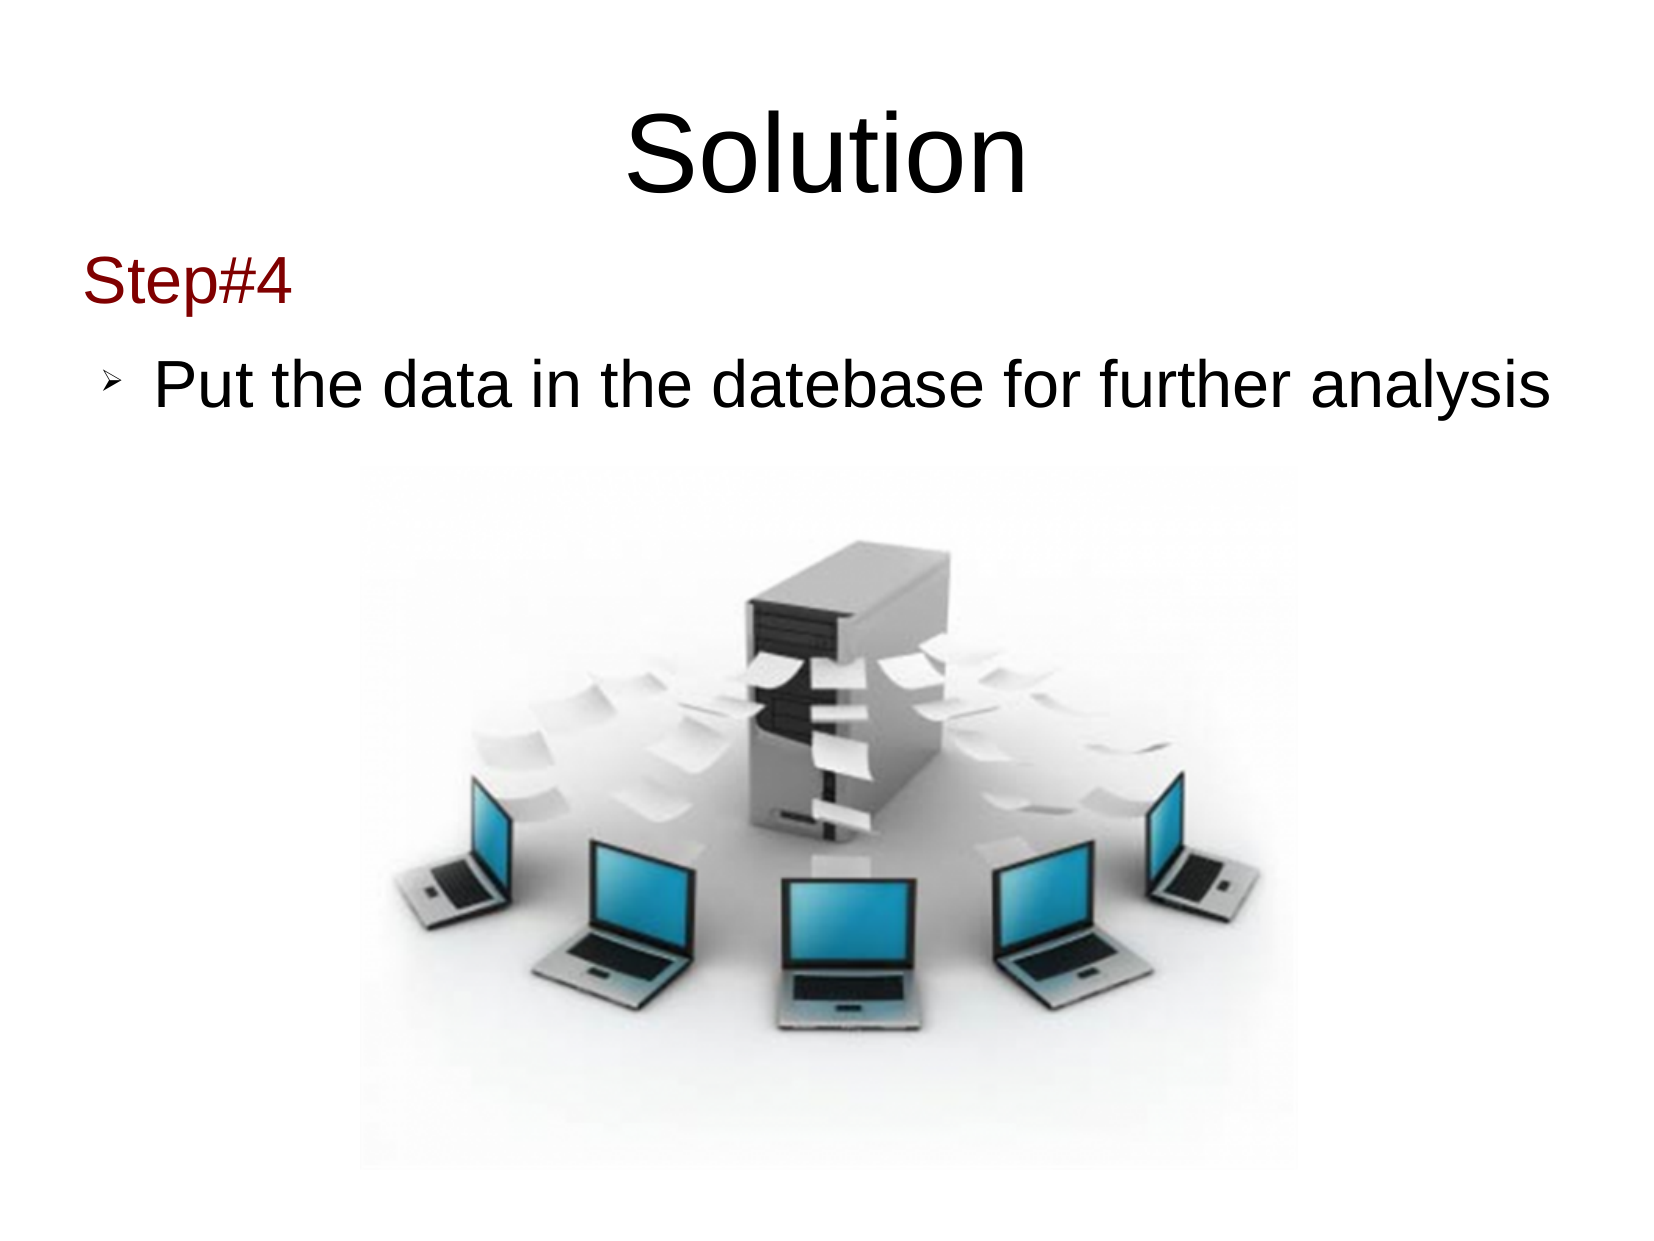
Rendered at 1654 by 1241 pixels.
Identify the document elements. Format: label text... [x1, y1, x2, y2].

list Step#4 Put the data in the datebase for further analysis [82, 242, 1571, 963]
picture [360, 466, 1298, 1171]
title Solution [82, 49, 1571, 242]
